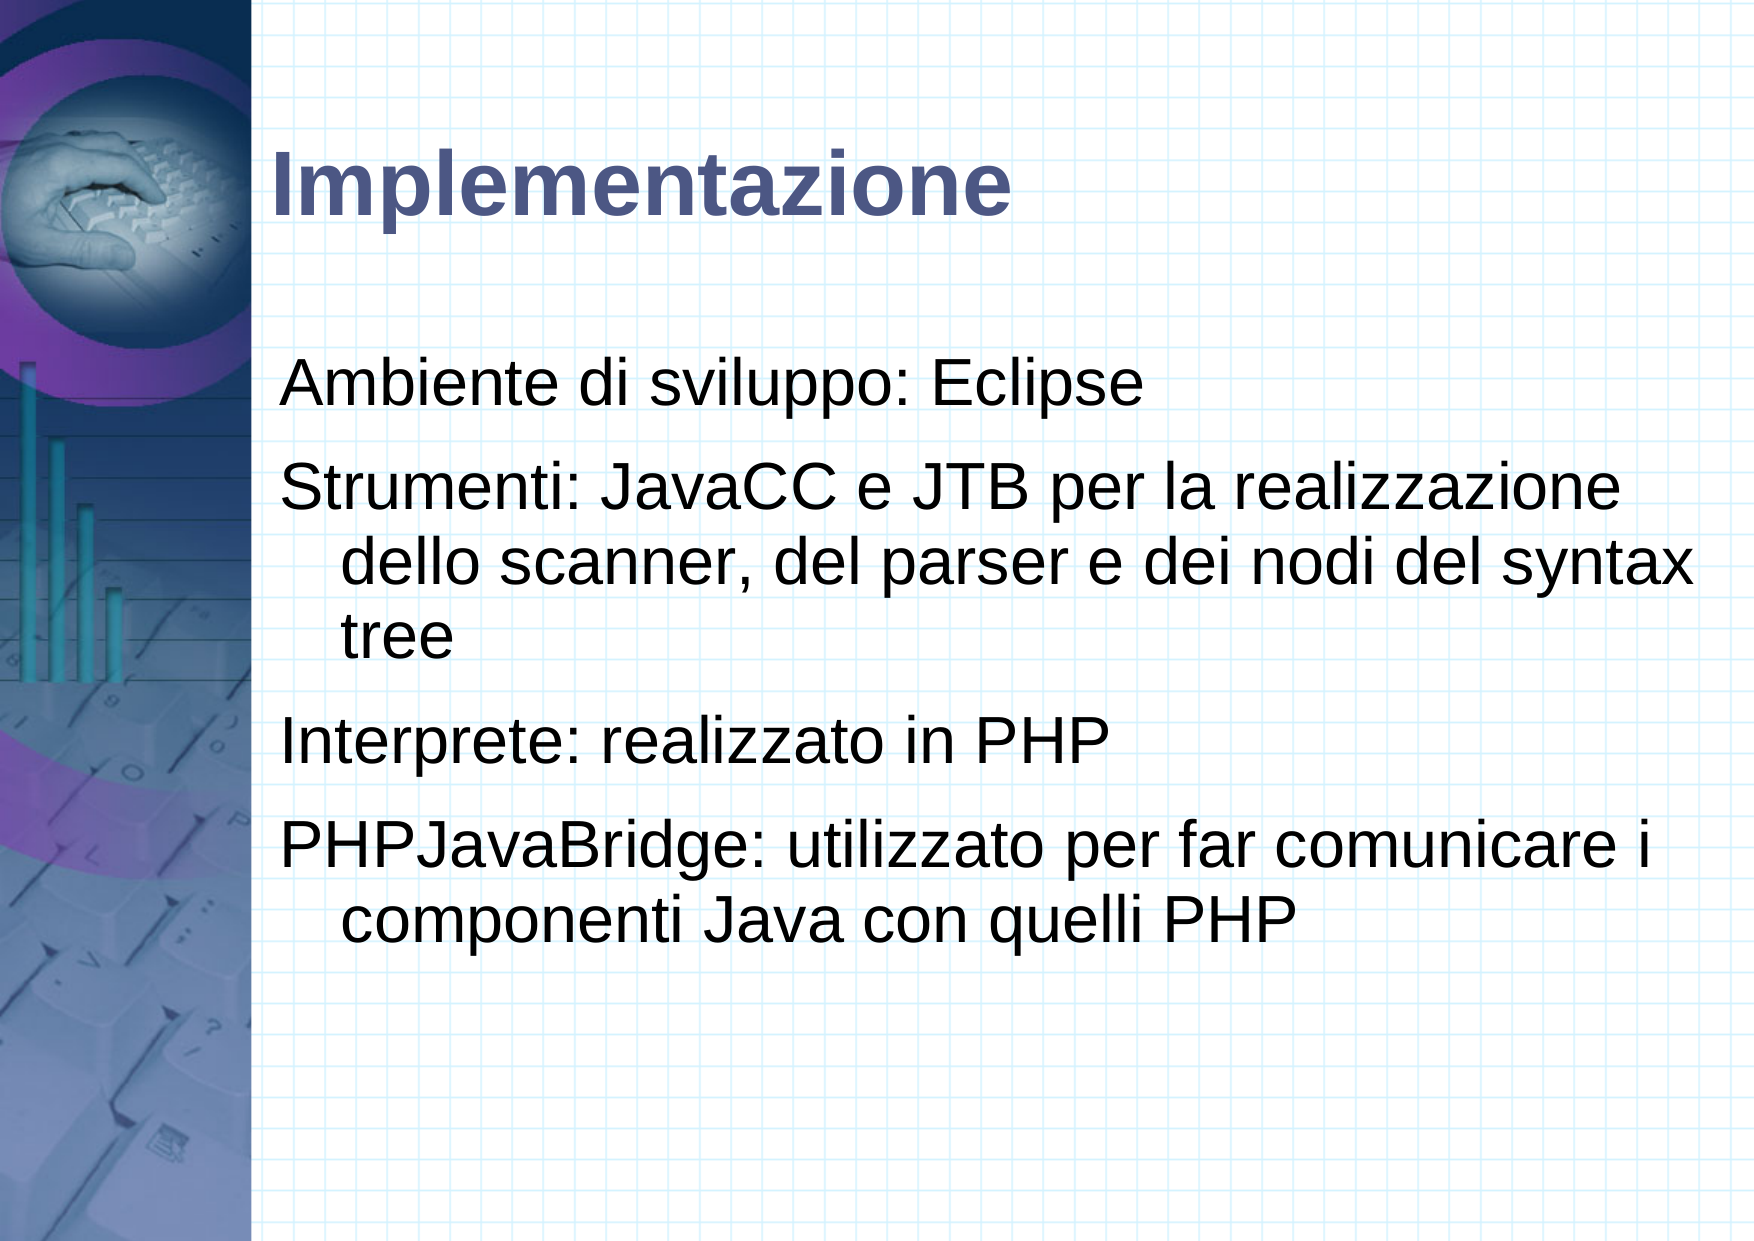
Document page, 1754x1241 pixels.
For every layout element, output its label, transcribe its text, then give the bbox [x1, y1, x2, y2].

list Ambiente di sviluppo: Eclipse Strumenti: JavaCC e JTB per la realizzazione dello scanner, del parser e dei nodi del syntax tree Interprete: realizzato in PHP PHPJavaBridge: utilizzato per far comunicare i componenti Java con quelli PHP [270, 344, 1740, 1127]
title Implementazione [270, 131, 1740, 235]
picture [0, 0, 1754, 1241]
